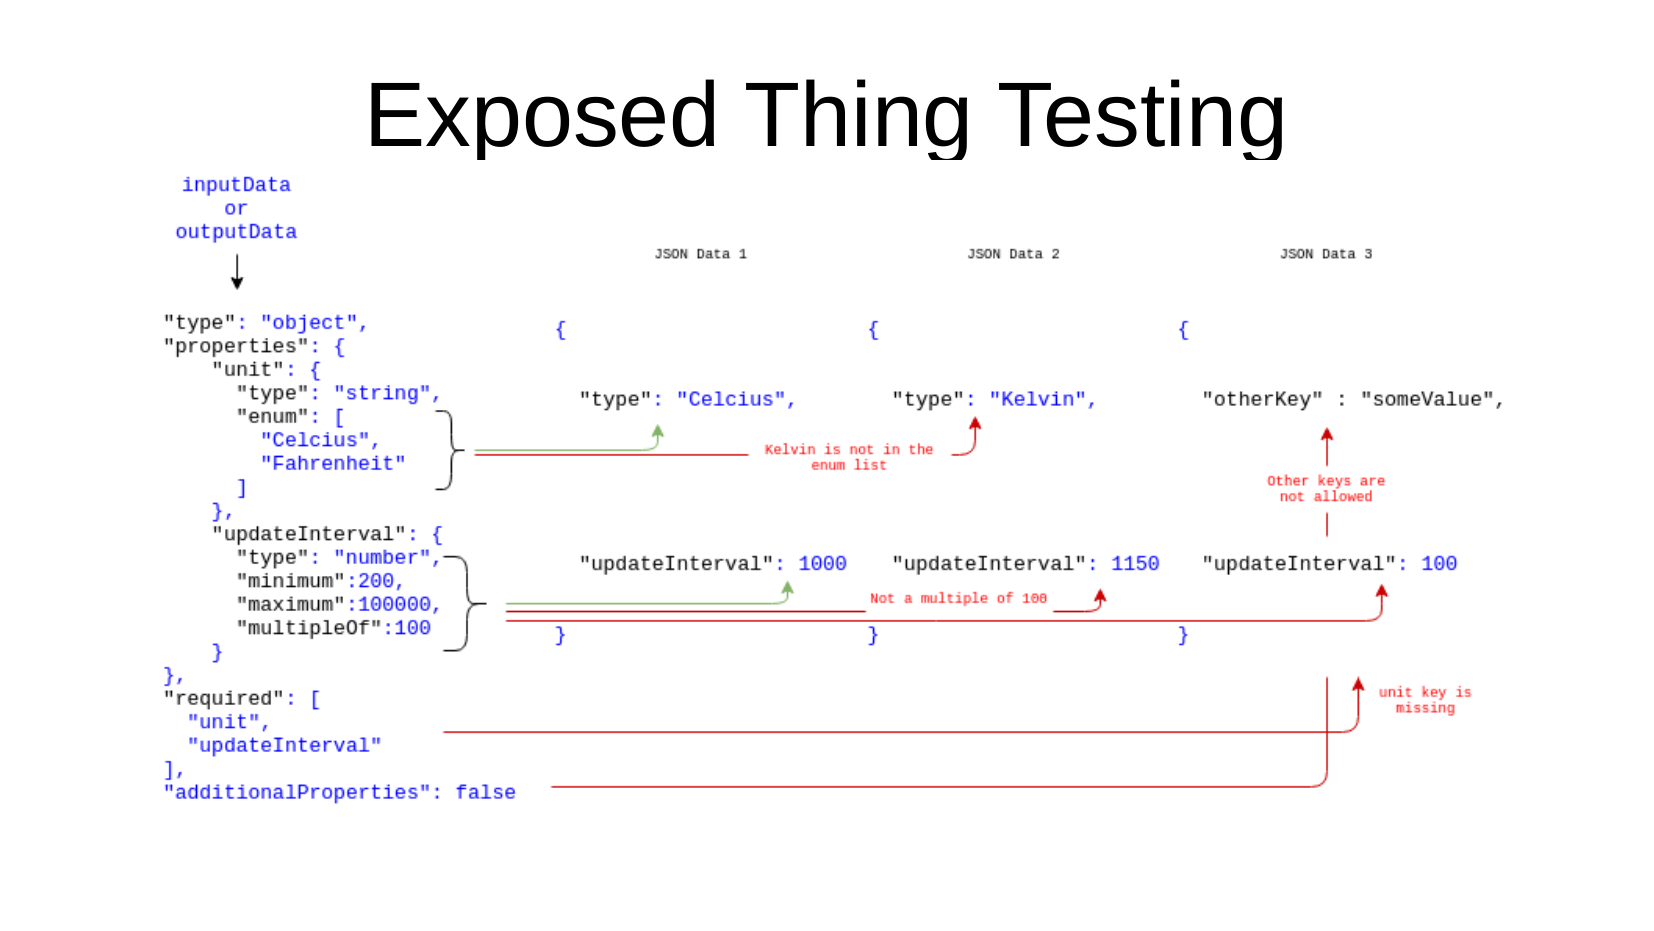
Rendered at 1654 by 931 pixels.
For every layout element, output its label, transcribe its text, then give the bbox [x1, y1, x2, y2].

picture [135, 160, 1522, 824]
title Exposed Thing Testing [82, 37, 1571, 193]
